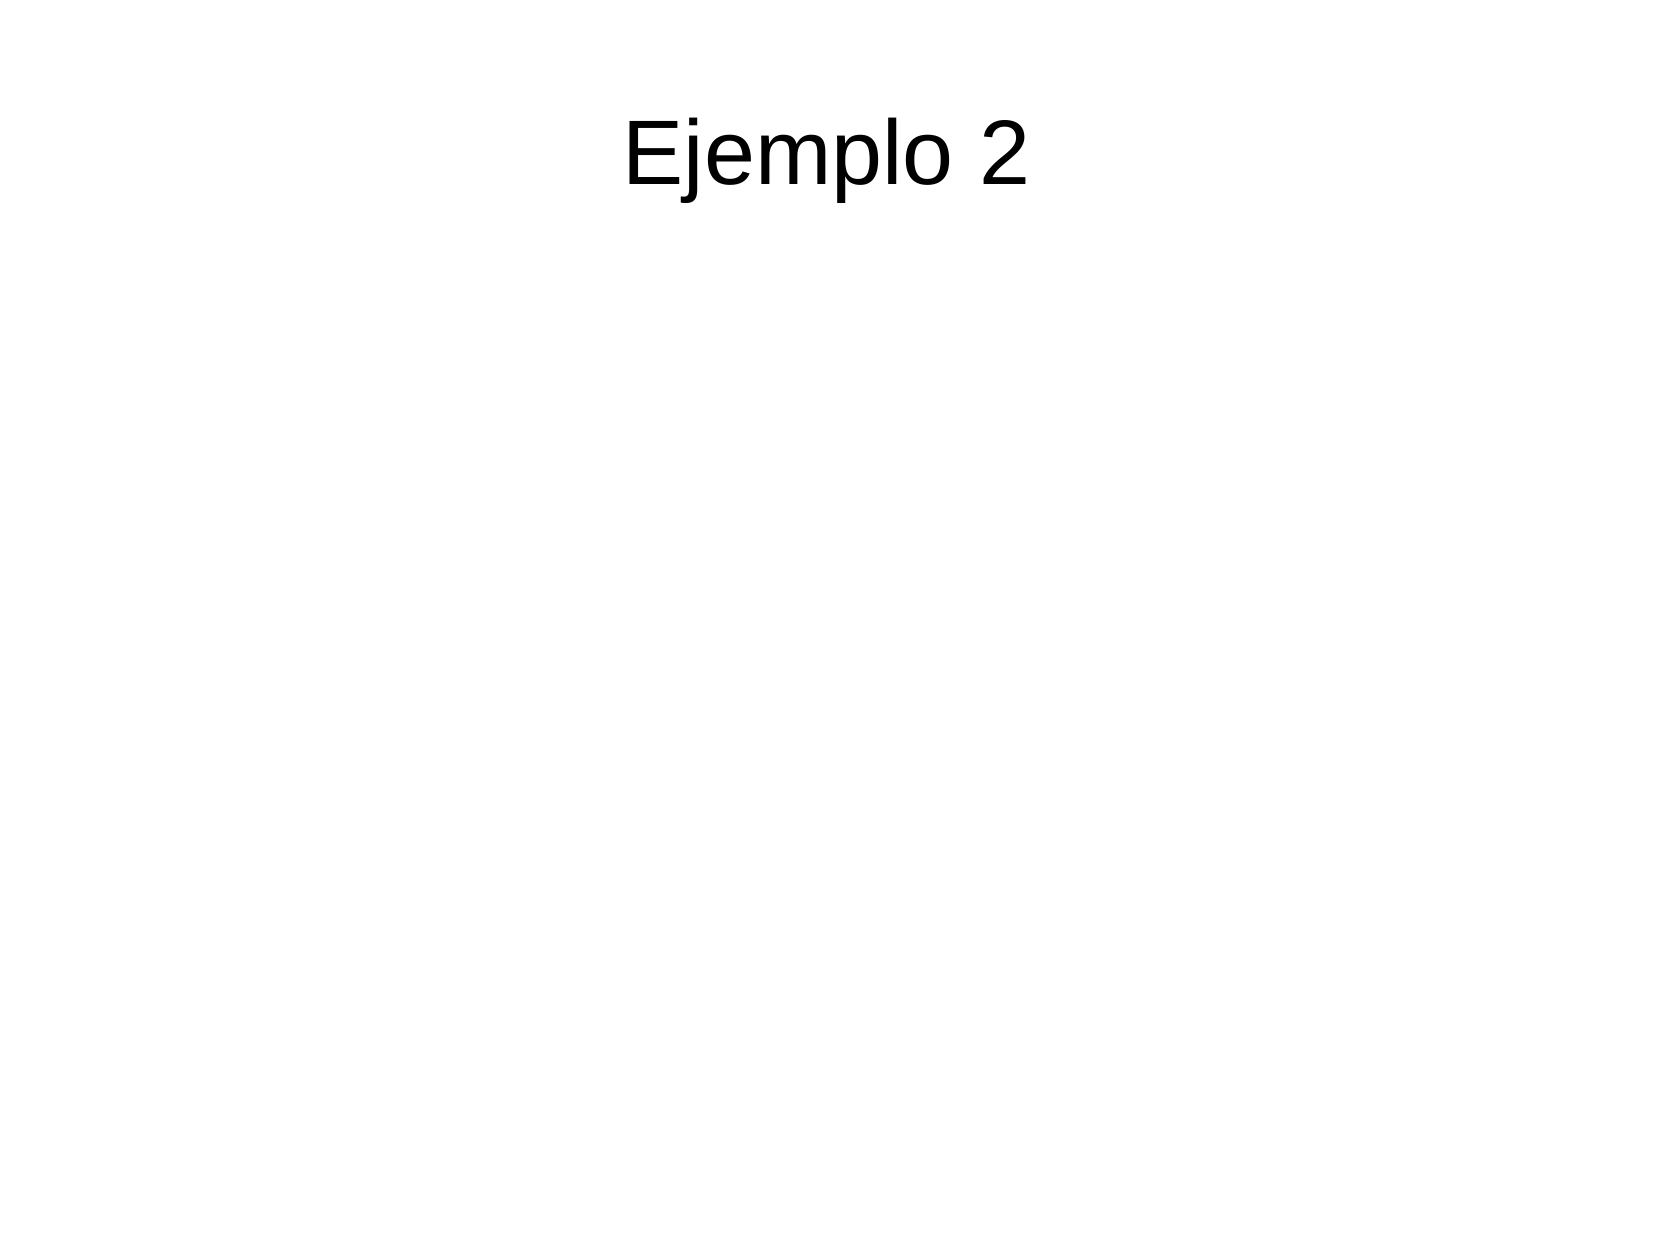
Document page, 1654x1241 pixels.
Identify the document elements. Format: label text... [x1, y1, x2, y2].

title Ejemplo 2 [82, 49, 1571, 257]
